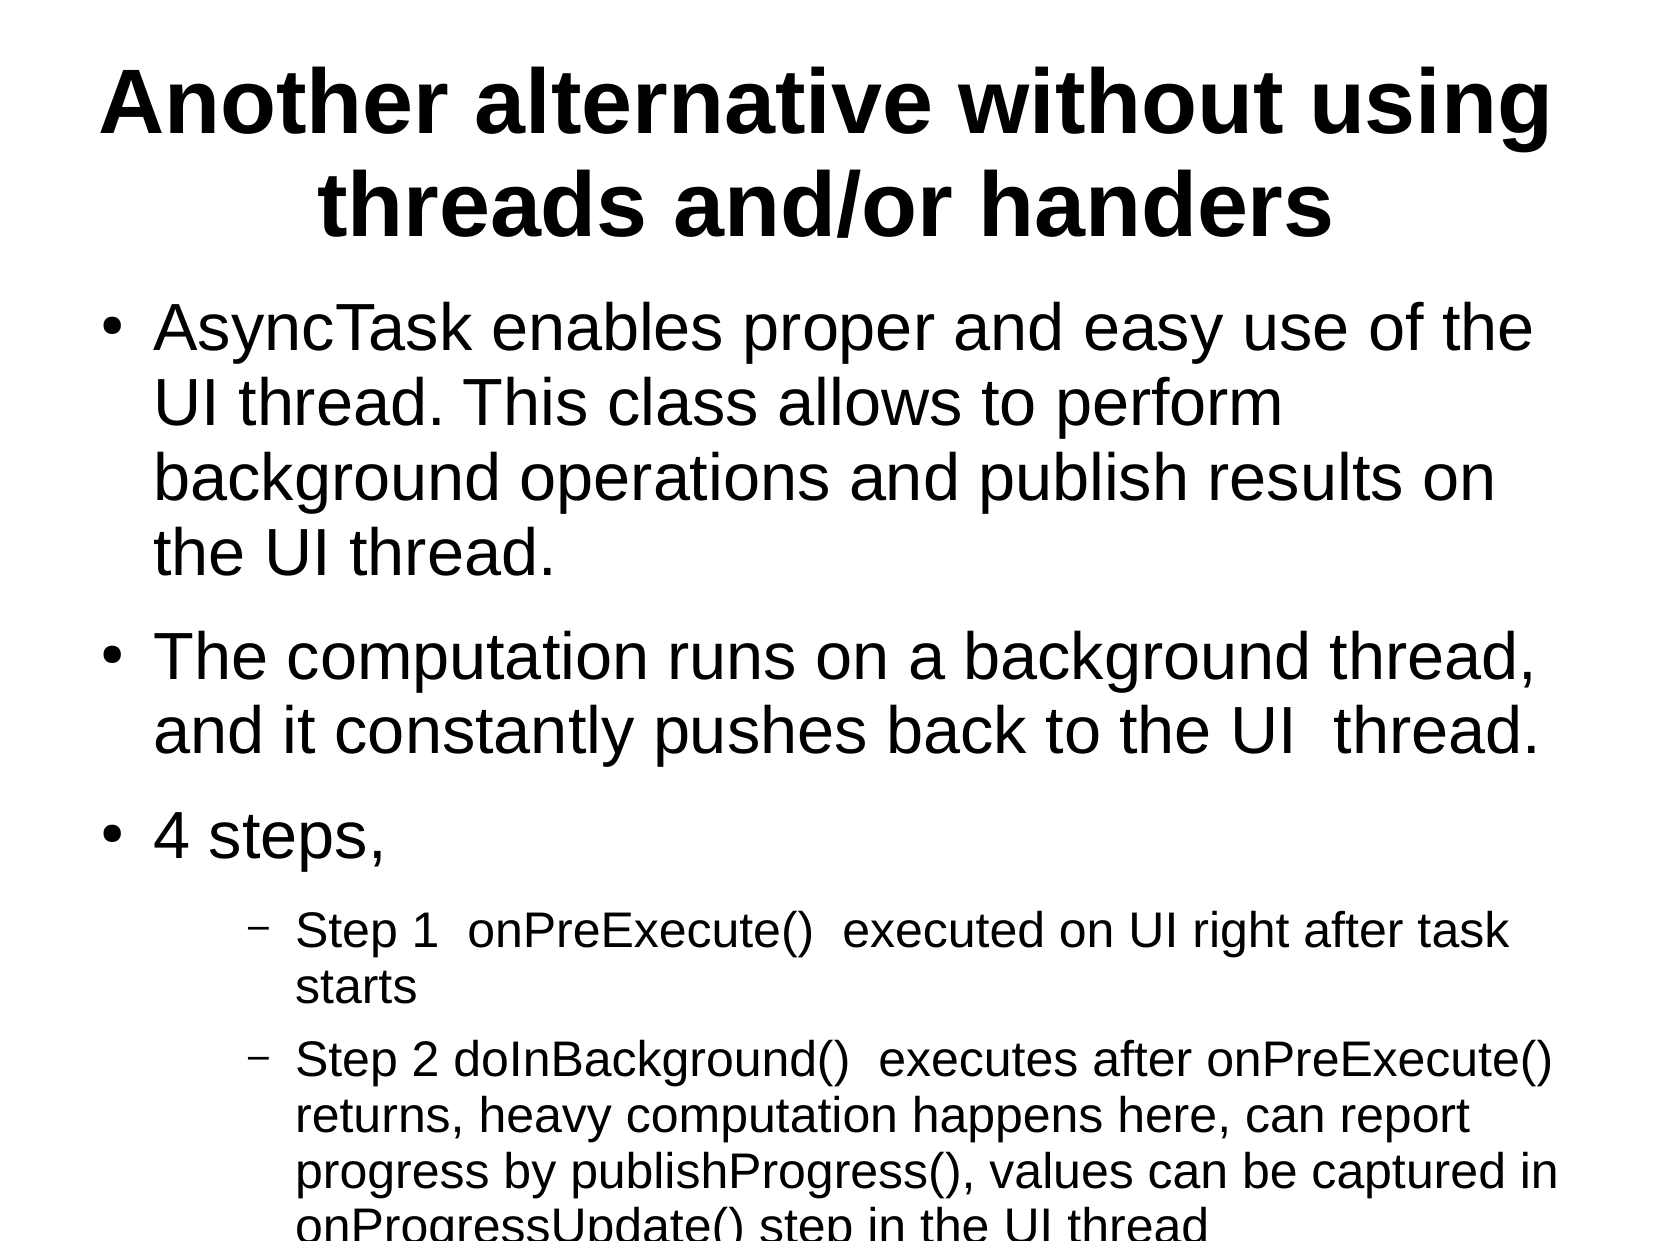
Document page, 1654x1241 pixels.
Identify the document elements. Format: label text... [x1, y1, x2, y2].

title Another alternative without using threads and/or handers [82, 50, 1571, 256]
list AsyncTask enables proper and easy use of the UI thread. This class allows to perform background operations and publish results on the UI thread. The computation runs on a background thread, and it constantly pushes back to the UI thread. 4 steps, Step 1 onPreExecute() executed on UI right after task starts Step 2 doInBackground() executes after onPreExecute() returns, heavy computation happens here, can report progress by publishProgress(), values can be captured in onProgressUpdate() step in the UI thread [82, 290, 1571, 1241]
